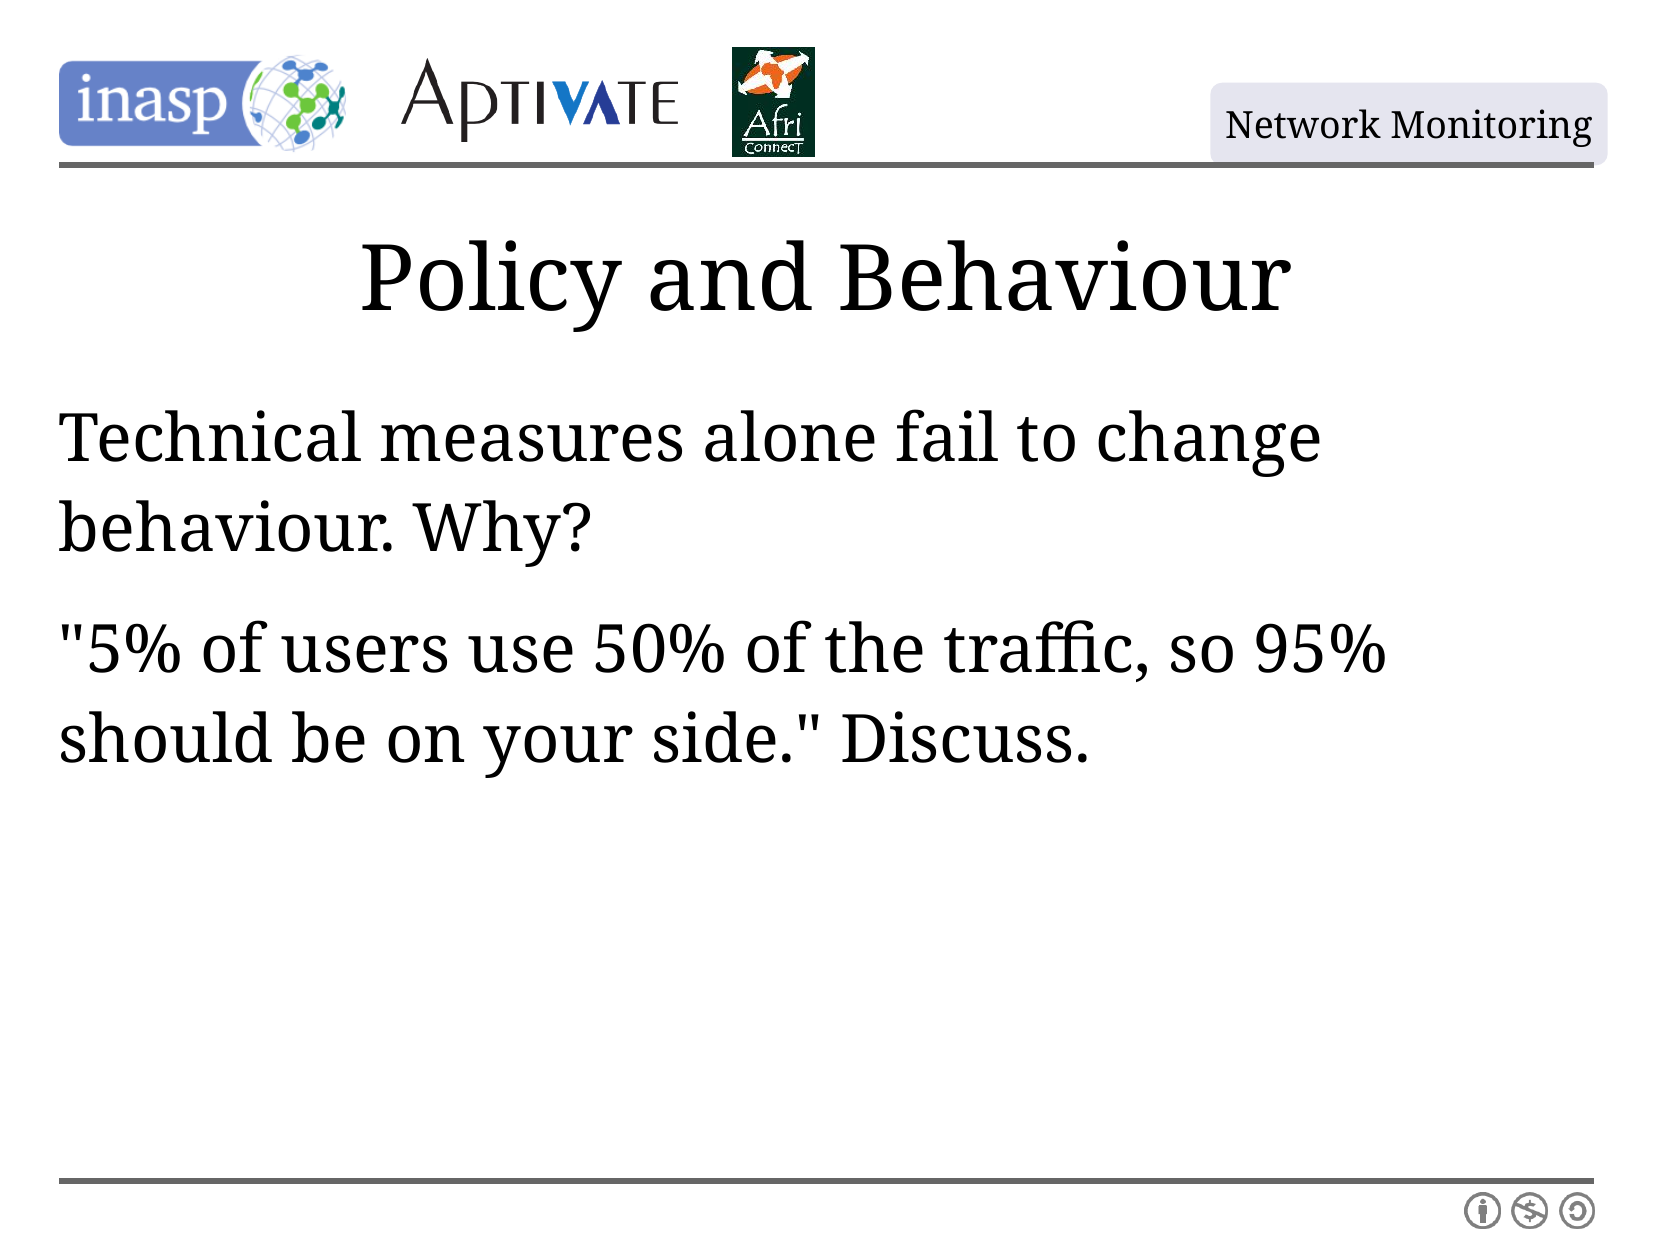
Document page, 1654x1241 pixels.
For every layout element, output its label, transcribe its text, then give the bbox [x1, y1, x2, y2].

title Policy and Behaviour [59, 212, 1595, 343]
list Technical measures alone fail to change behaviour. Why? "5% of users use 50% of the traffic, so 95% should be on your side." Discuss. [59, 389, 1595, 1109]
picture [732, 47, 815, 157]
picture [59, 47, 355, 160]
picture [1559, 1192, 1595, 1229]
picture [401, 58, 678, 142]
picture [1464, 1192, 1501, 1229]
picture [1511, 1192, 1548, 1229]
